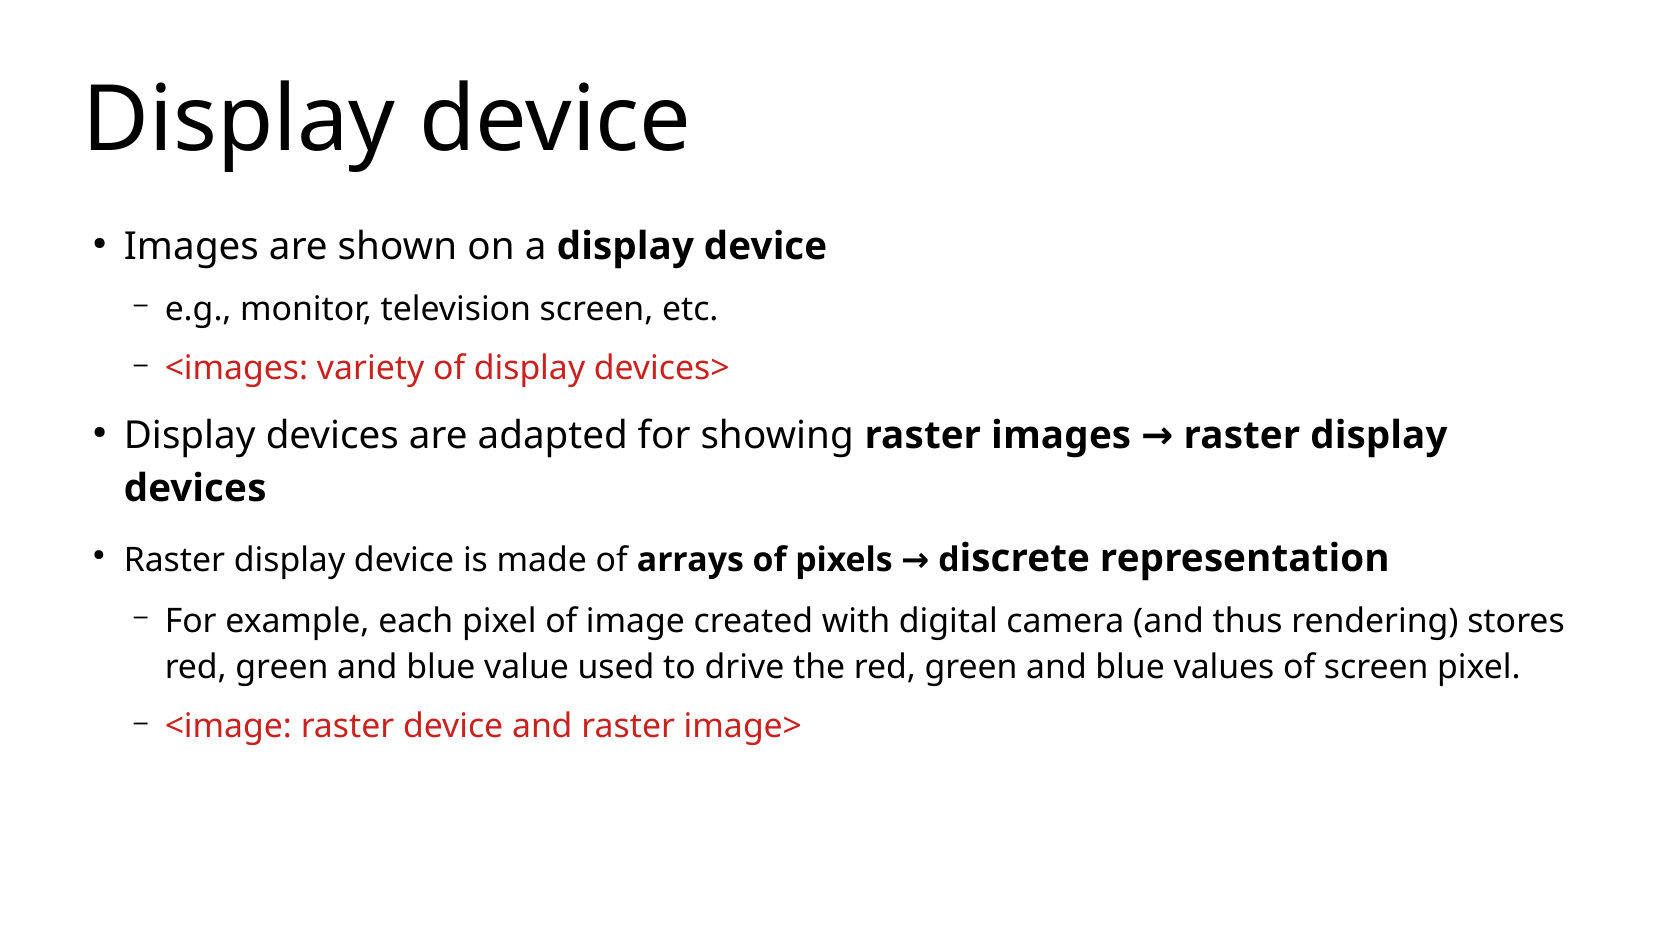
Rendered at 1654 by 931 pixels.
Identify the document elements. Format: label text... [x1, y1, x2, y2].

list Images are shown on a display device e.g., monitor, television screen, etc. <images: variety of display devices> Display devices are adapted for showing raster images → raster display devices Raster display device is made of arrays of pixels → discrete representation For example, each pixel of image created with digital camera (and thus rendering) stores red, green and blue value used to drive the red, green and blue values of screen pixel. <image: raster device and raster image> [82, 217, 1571, 758]
title Display device [82, 37, 1571, 193]
